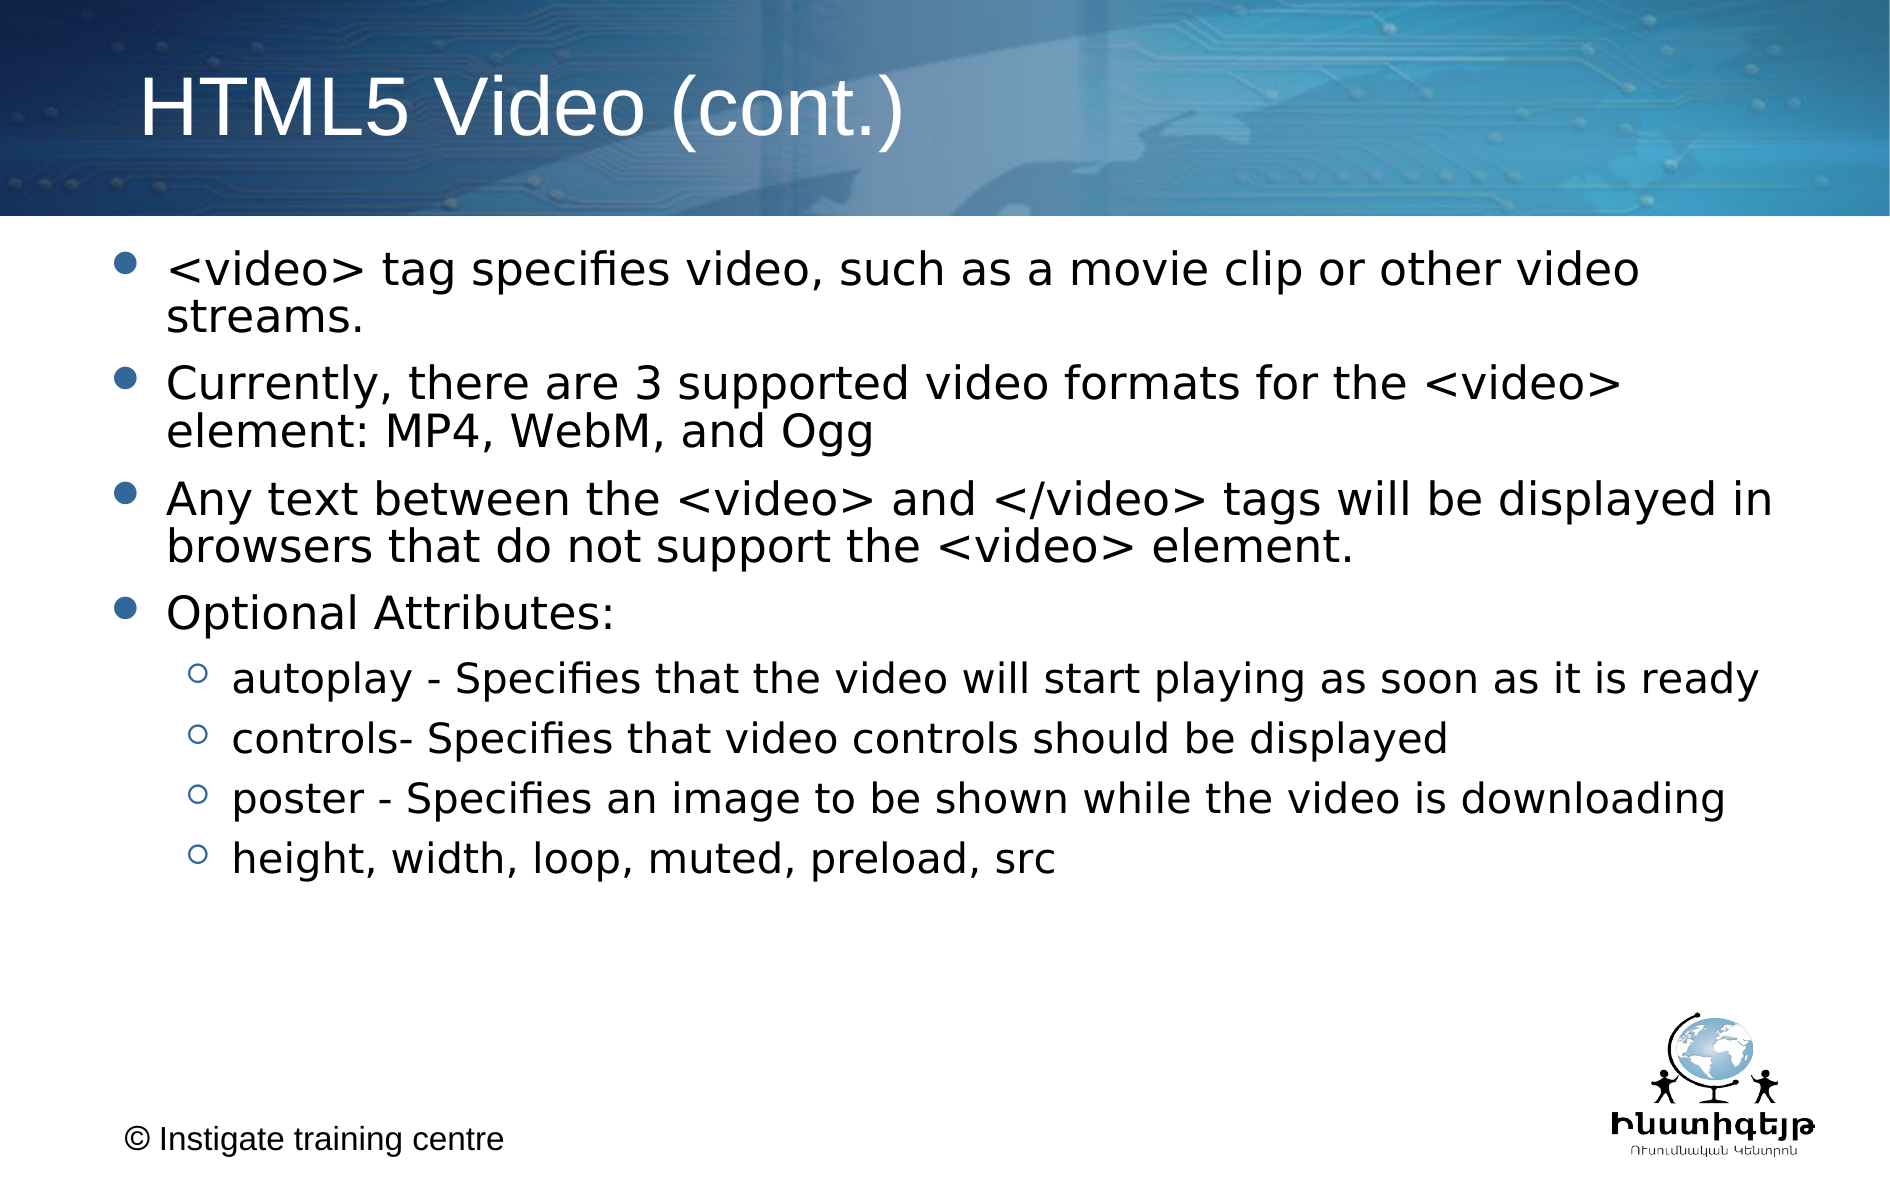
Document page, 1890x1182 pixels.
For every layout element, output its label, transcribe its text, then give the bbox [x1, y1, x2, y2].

picture [1612, 1012, 1815, 1157]
picture [0, 0, 1890, 216]
list <video> tag specifies video, such as a movie clip or other video streams. Currently, there are 3 supported video formats for the <video> element: MP4, WebM, and Ogg Any text between the <video> and </video> tags will be displayed in browsers that do not support the <video> element. Optional Attributes: autoplay - Specifies that the video will start playing as soon as it is ready controls- Specifies that video controls should be displayed poster - Specifies an image to be shown while the video is downloading height, width, loop, muted, preload, src [110, 247, 1838, 272]
